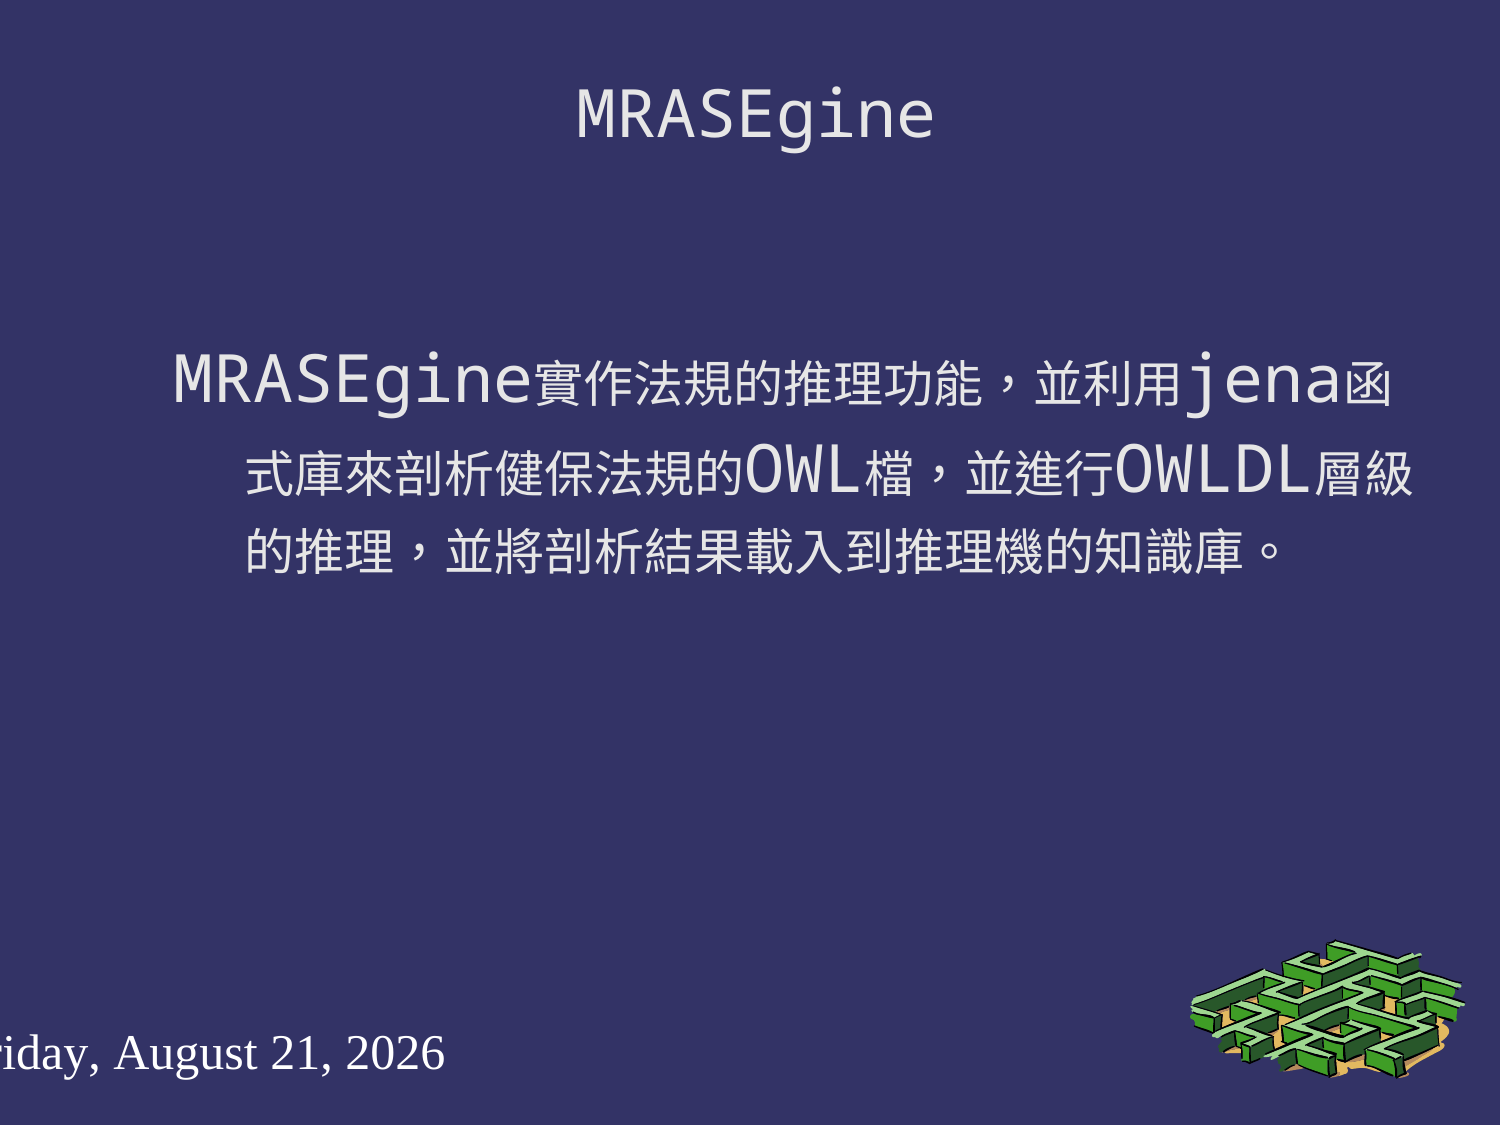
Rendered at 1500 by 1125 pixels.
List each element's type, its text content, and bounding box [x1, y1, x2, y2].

list MRASEgine實作法規的推理功能，並利用jena函式庫來剖析健保法規的OWL檔，並進行OWLDL層級的推理，並將剖析結果載入到推理機的知識庫。 [161, 330, 1424, 1025]
title MRASEgine [110, 17, 1392, 206]
